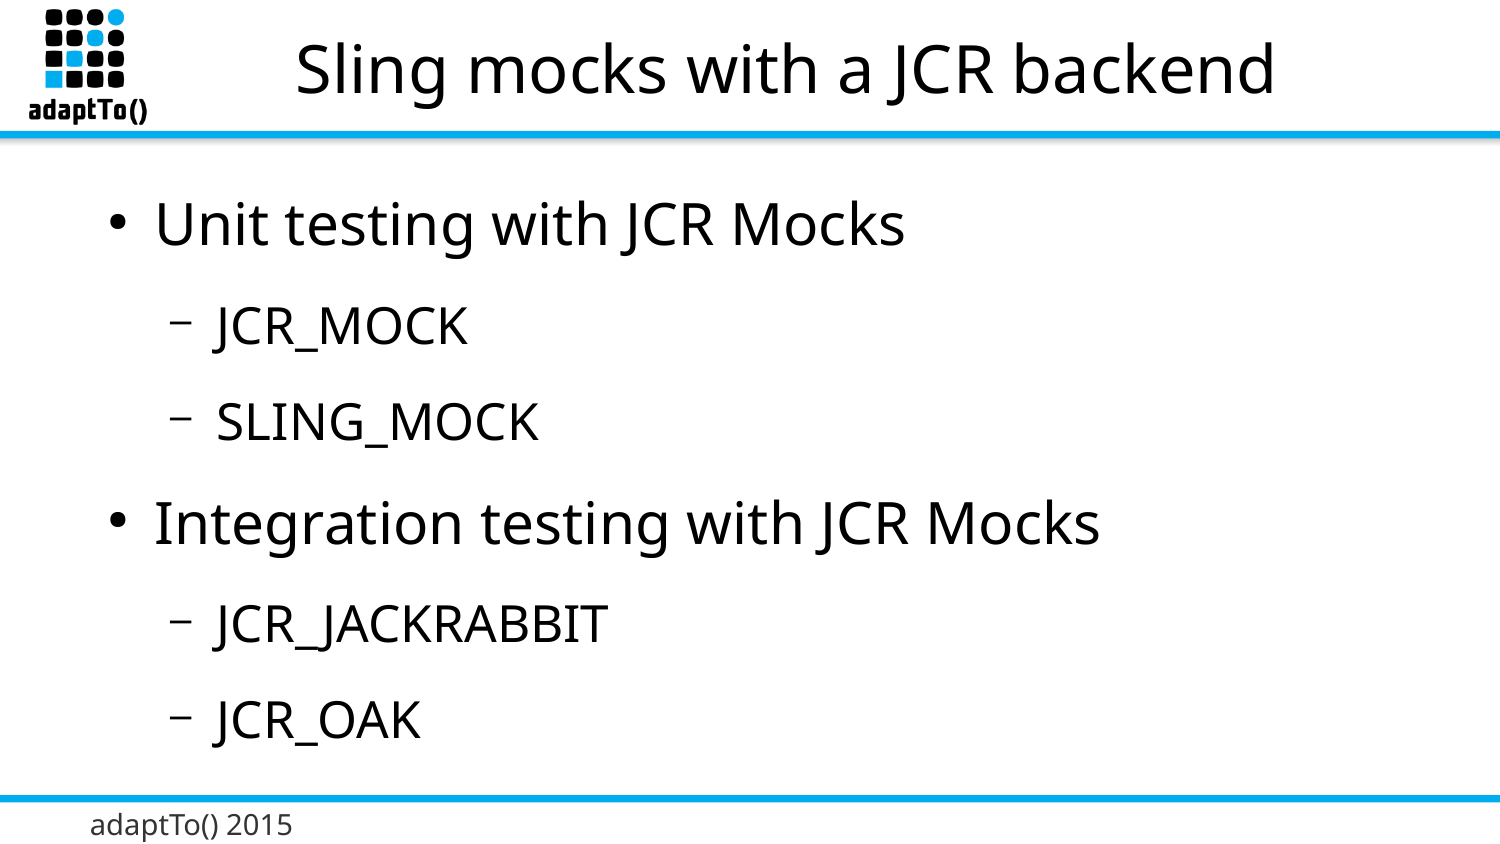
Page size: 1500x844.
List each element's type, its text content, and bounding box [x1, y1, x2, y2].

list Unit testing with JCR Mocks JCR_MOCK SLING_MOCK Integration testing with JCR Mocks JCR_JACKRABBIT JCR_OAK [52, 183, 1447, 760]
picture [27, 6, 148, 126]
title Sling mocks with a JCR backend [150, 15, 1425, 121]
